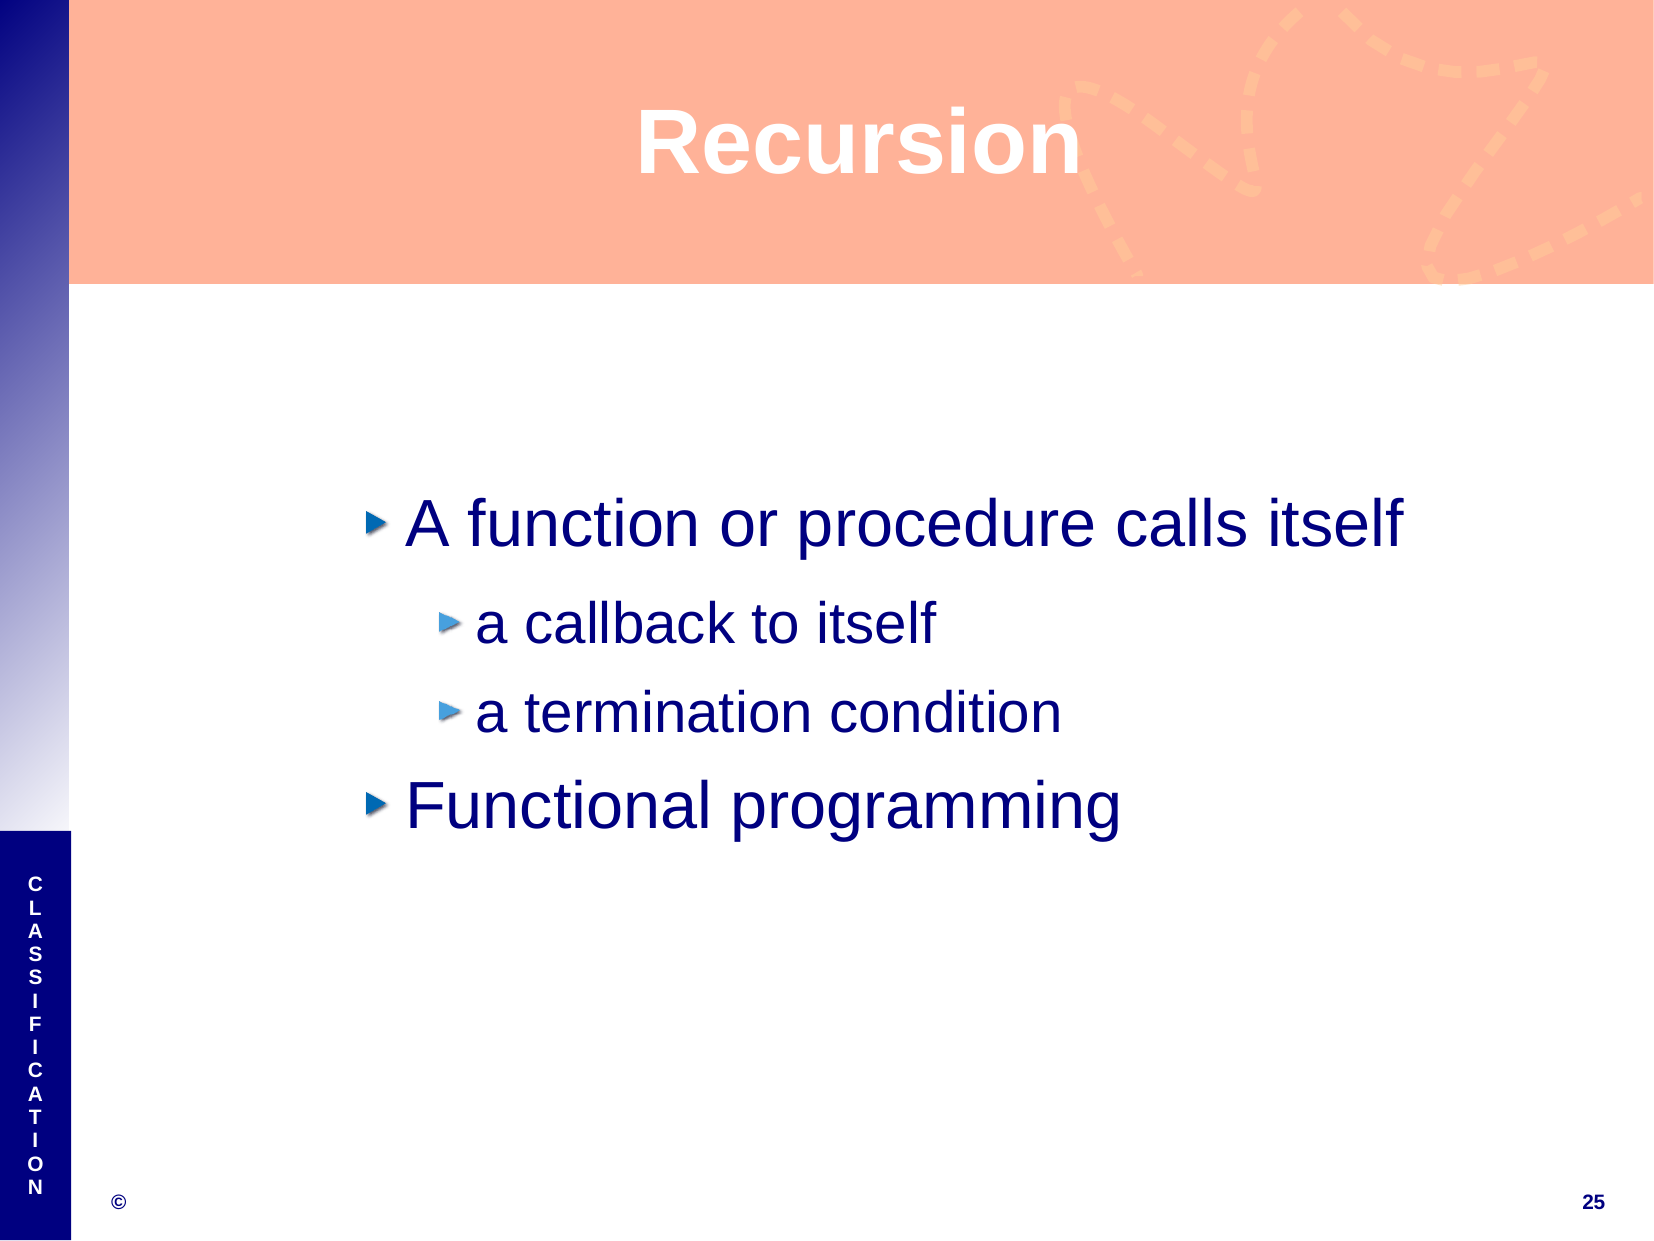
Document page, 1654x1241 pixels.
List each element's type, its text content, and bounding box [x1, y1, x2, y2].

text_box C L A S S I F I C A T I O N [0, 830, 71, 1241]
list A function or procedure calls itself a callback to itself a termination condition Functional programming [334, 486, 1473, 893]
title Recursion [103, 37, 1617, 246]
